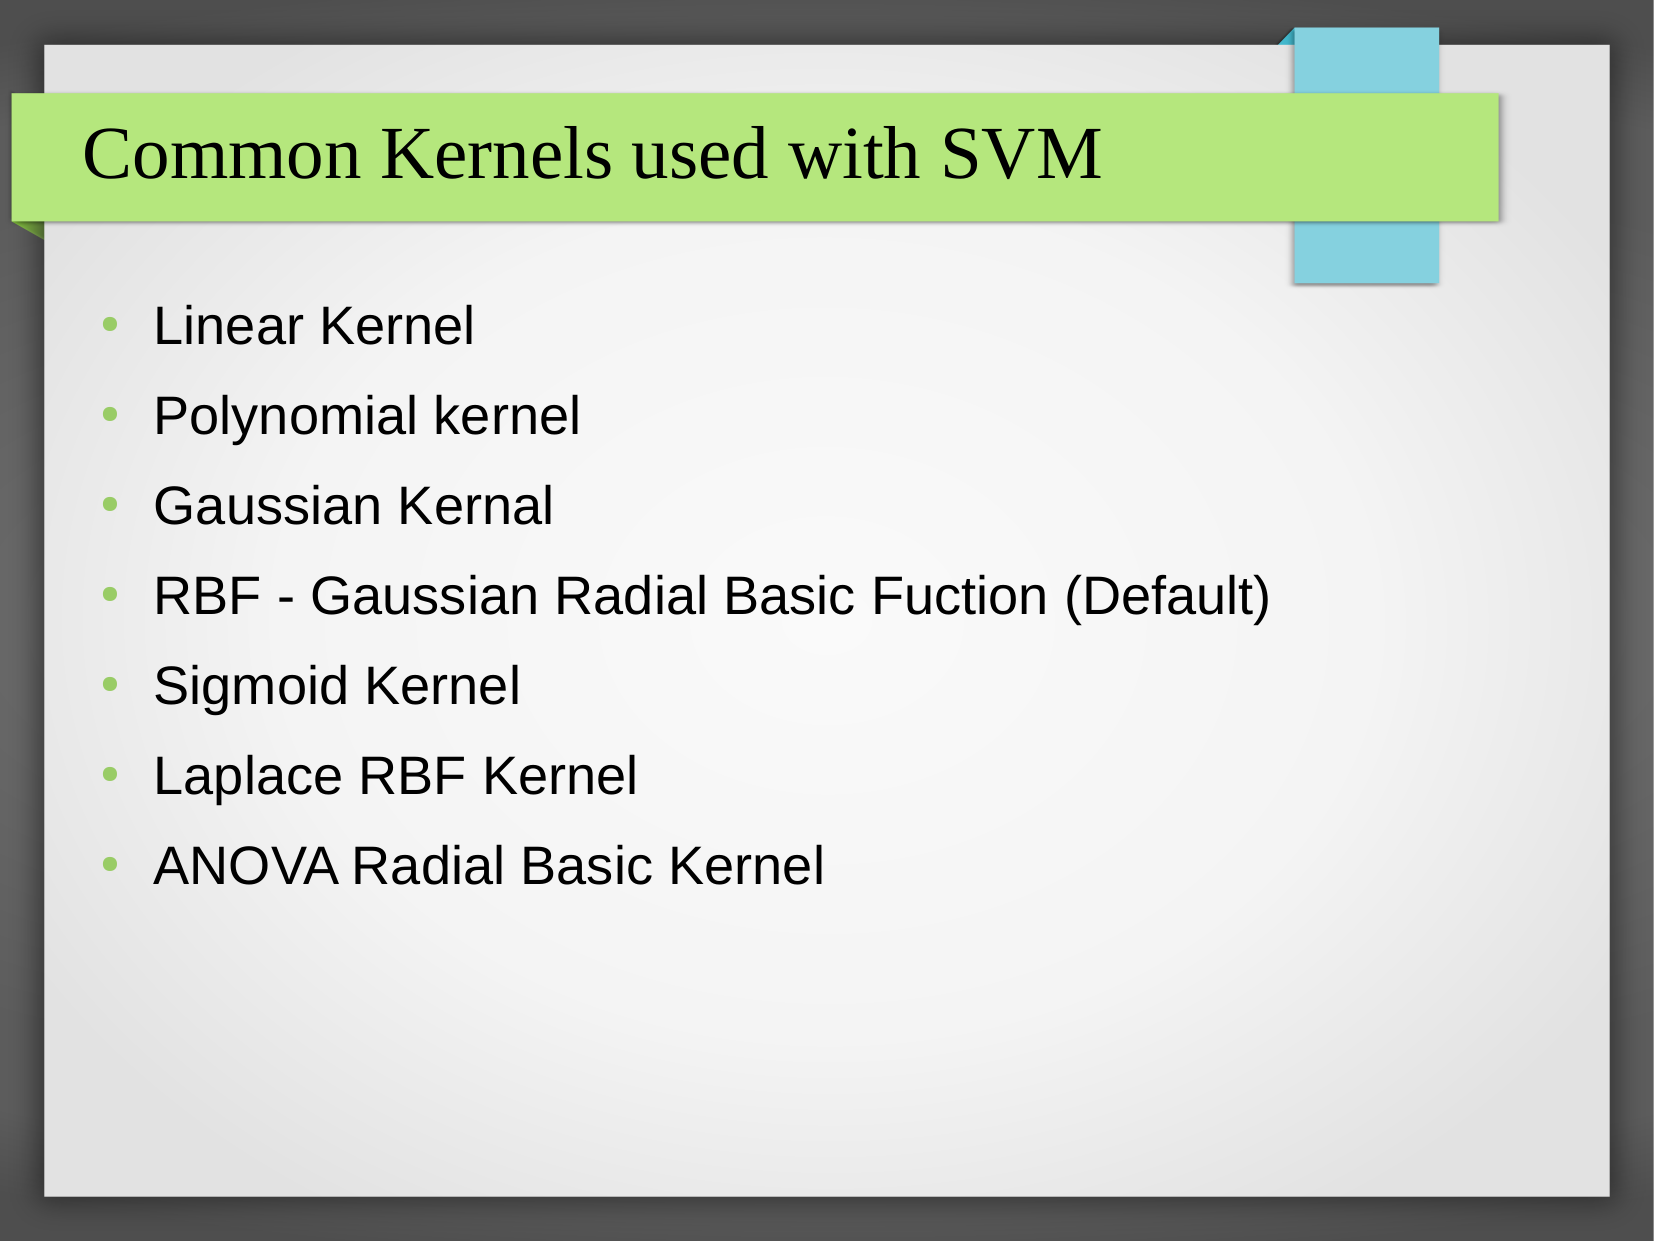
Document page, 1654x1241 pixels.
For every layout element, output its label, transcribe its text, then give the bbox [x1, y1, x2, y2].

picture [0, 0, 1654, 1241]
title Common Kernels used with SVM [82, 94, 1264, 213]
list Linear Kernel Polynomial kernel Gaussian Kernal RBF - Gaussian Radial Basic Fuction (Default) Sigmoid Kernel Laplace RBF Kernel ANOVA Radial Basic Kernel [82, 295, 1571, 1015]
